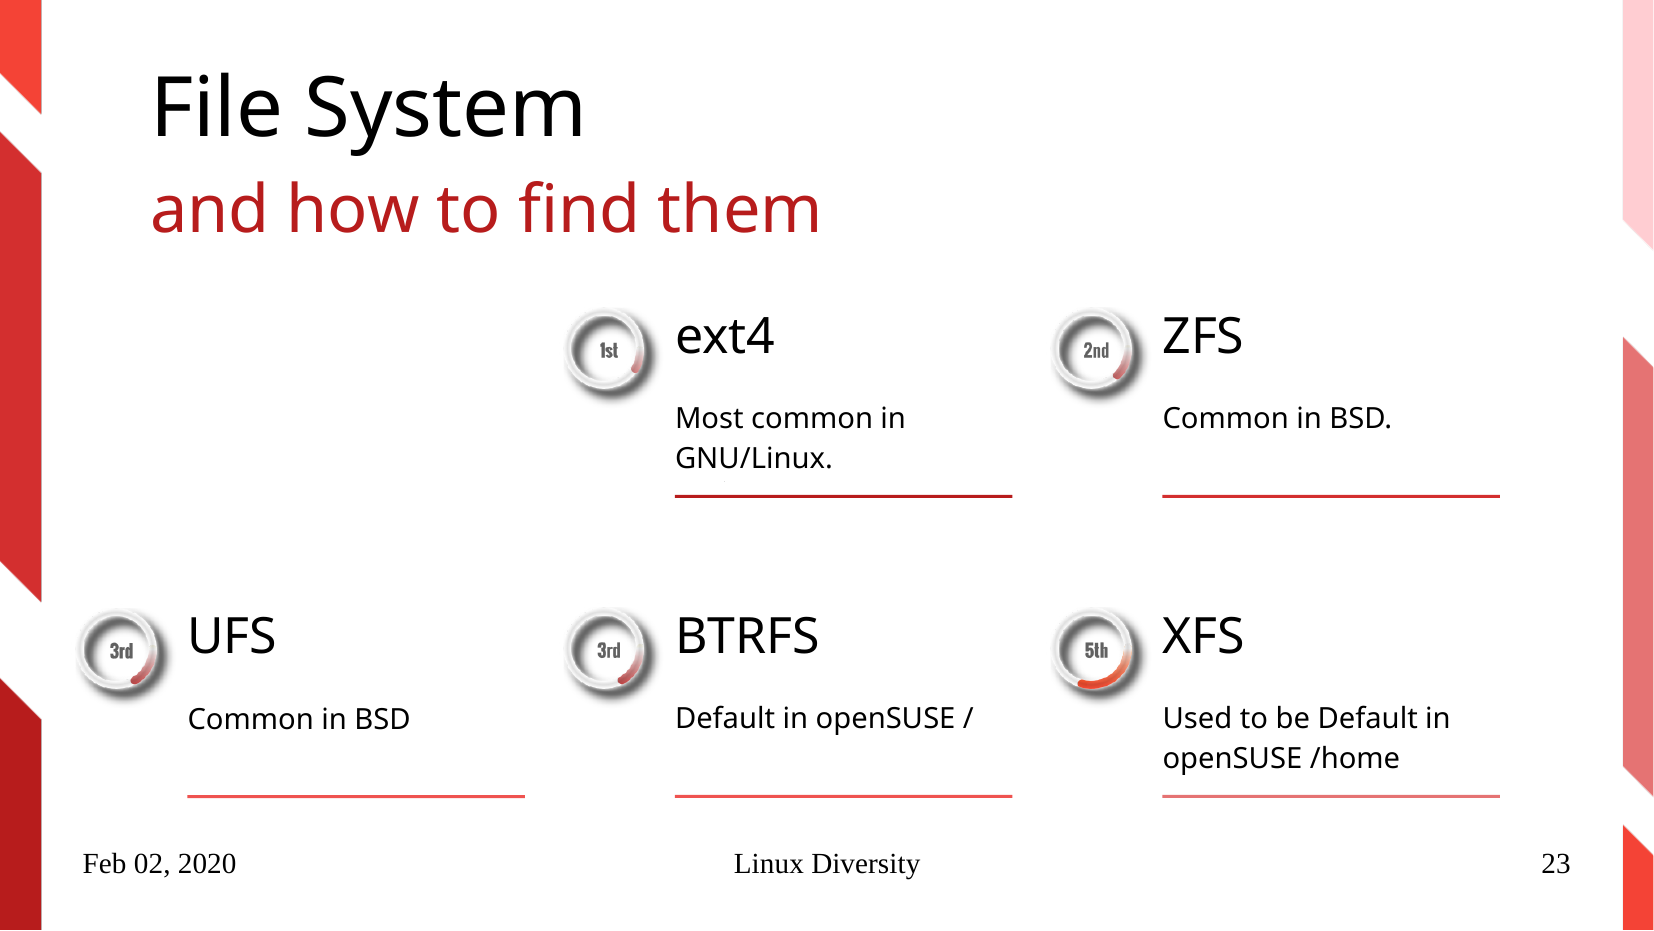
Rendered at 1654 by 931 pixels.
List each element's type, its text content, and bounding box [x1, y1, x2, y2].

picture [0, 0, 1654, 930]
text_box [1162, 794, 1500, 798]
list XFS Used to be Default in openSUSE /home [1162, 600, 1538, 841]
list UFS Common in BSD [187, 600, 563, 839]
text_box [674, 794, 1013, 798]
text_box [674, 494, 1013, 498]
list BTRFS Default in openSUSE / [675, 600, 1051, 839]
title File System and how to find them [150, 45, 976, 256]
text_box [187, 795, 525, 799]
list ext4 Most common in GNU/Linux. [675, 300, 1051, 539]
list ZFS Common in BSD. [1162, 300, 1538, 541]
text_box [1162, 494, 1500, 498]
